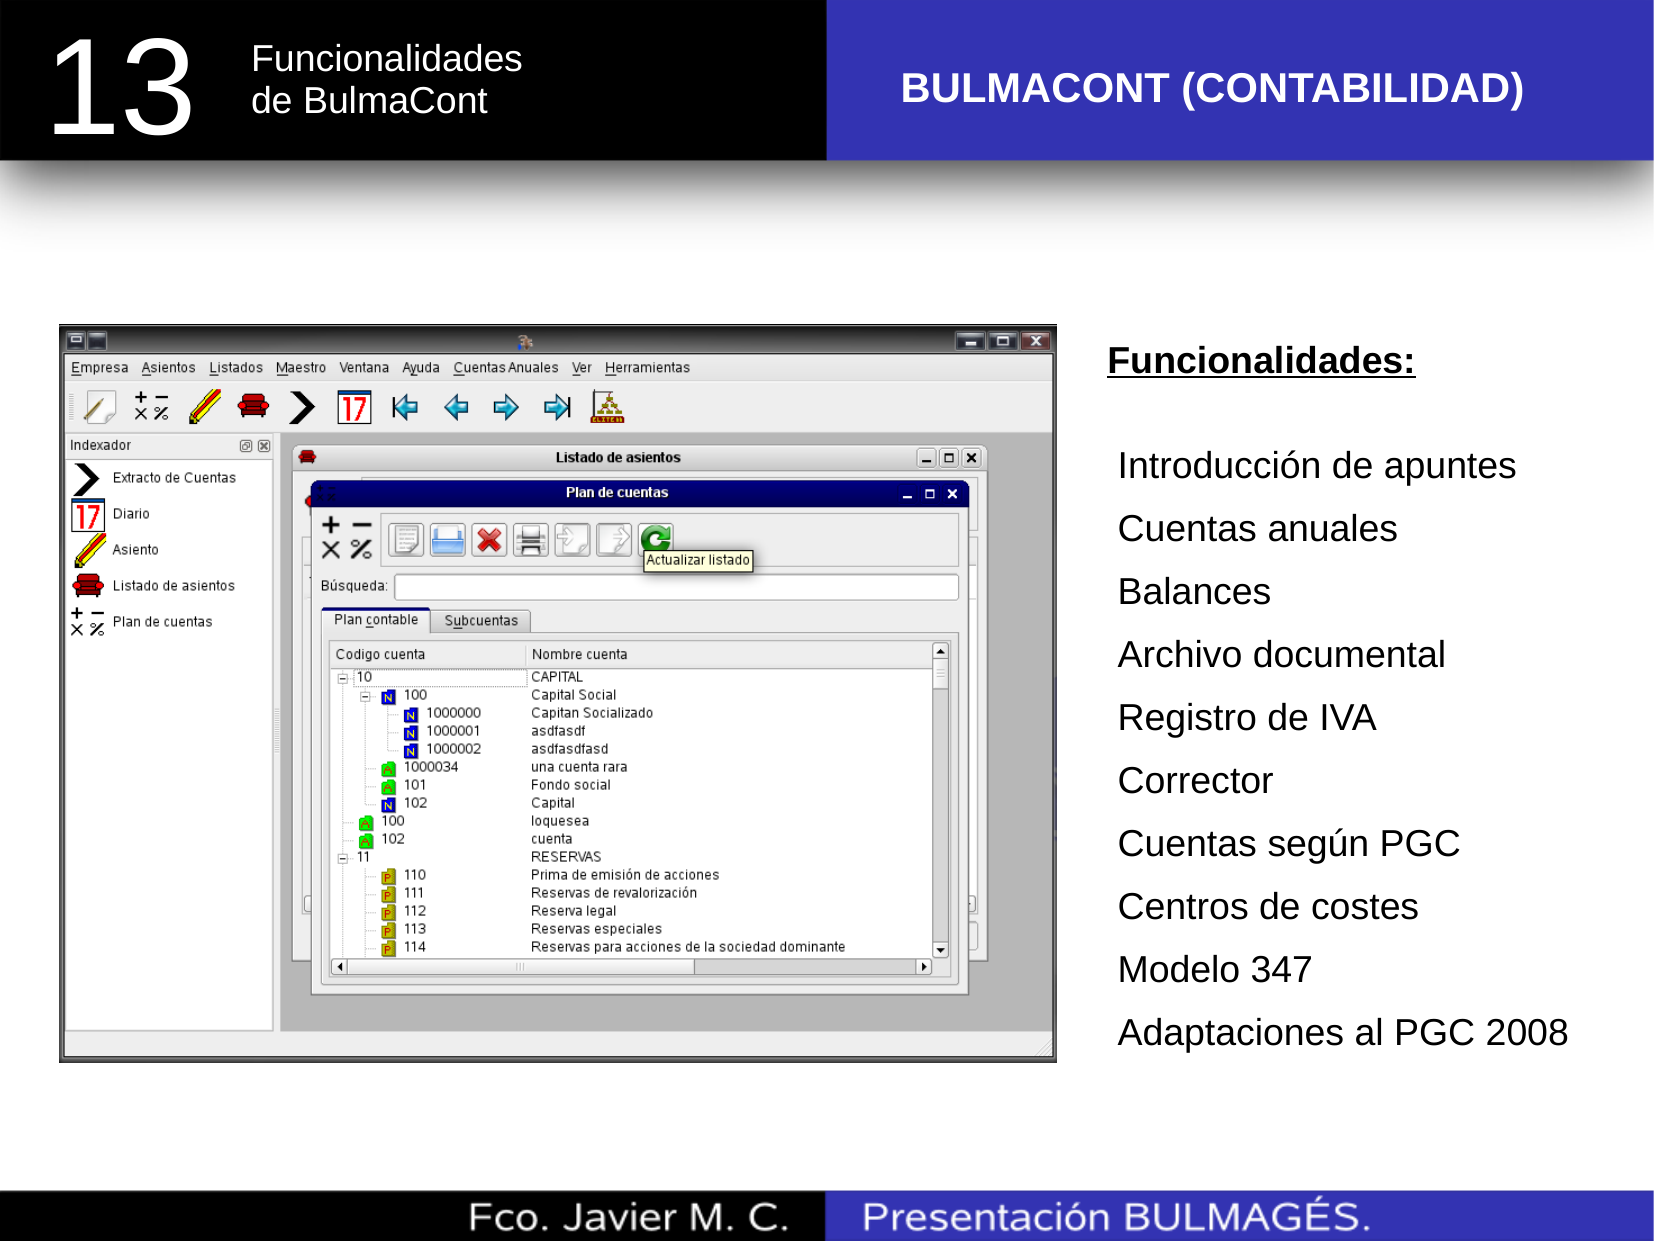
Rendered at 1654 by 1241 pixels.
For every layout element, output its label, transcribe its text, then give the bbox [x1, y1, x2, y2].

picture [0, 0, 1654, 1241]
text_box Funcionalidades: Introducción de apuntes Cuentas anuales Balances Archivo documental Registro de IVA Corrector Cuentas según PGC Centros de costes Modelo 347 Adaptaciones al PGC 2008 [1092, 332, 1625, 1061]
text_box BULMACONT (CONTABILIDAD) [885, 56, 1595, 119]
text_box <número>. [29, 2, 237, 325]
text_box Funcionalidades de BulmaCont [236, 29, 798, 148]
